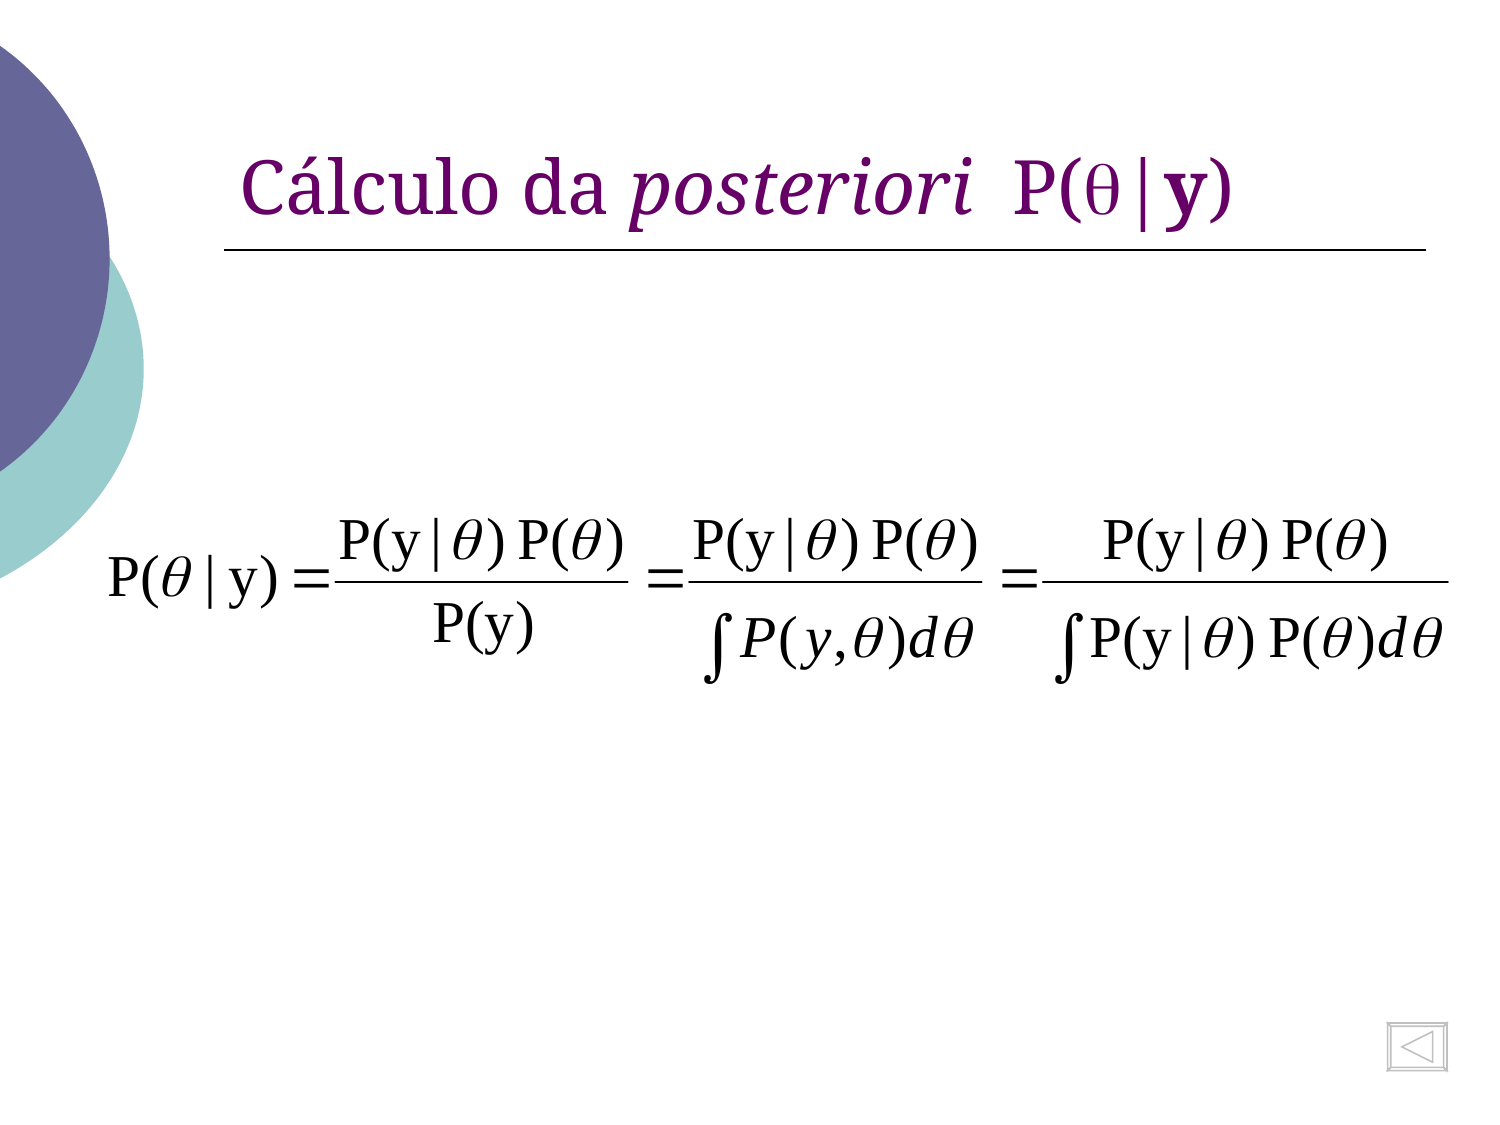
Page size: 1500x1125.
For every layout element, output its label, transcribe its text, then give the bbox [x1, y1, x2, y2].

chart [100, 503, 1461, 707]
title Cálculo da posteriori P(|y) [224, 49, 1425, 237]
